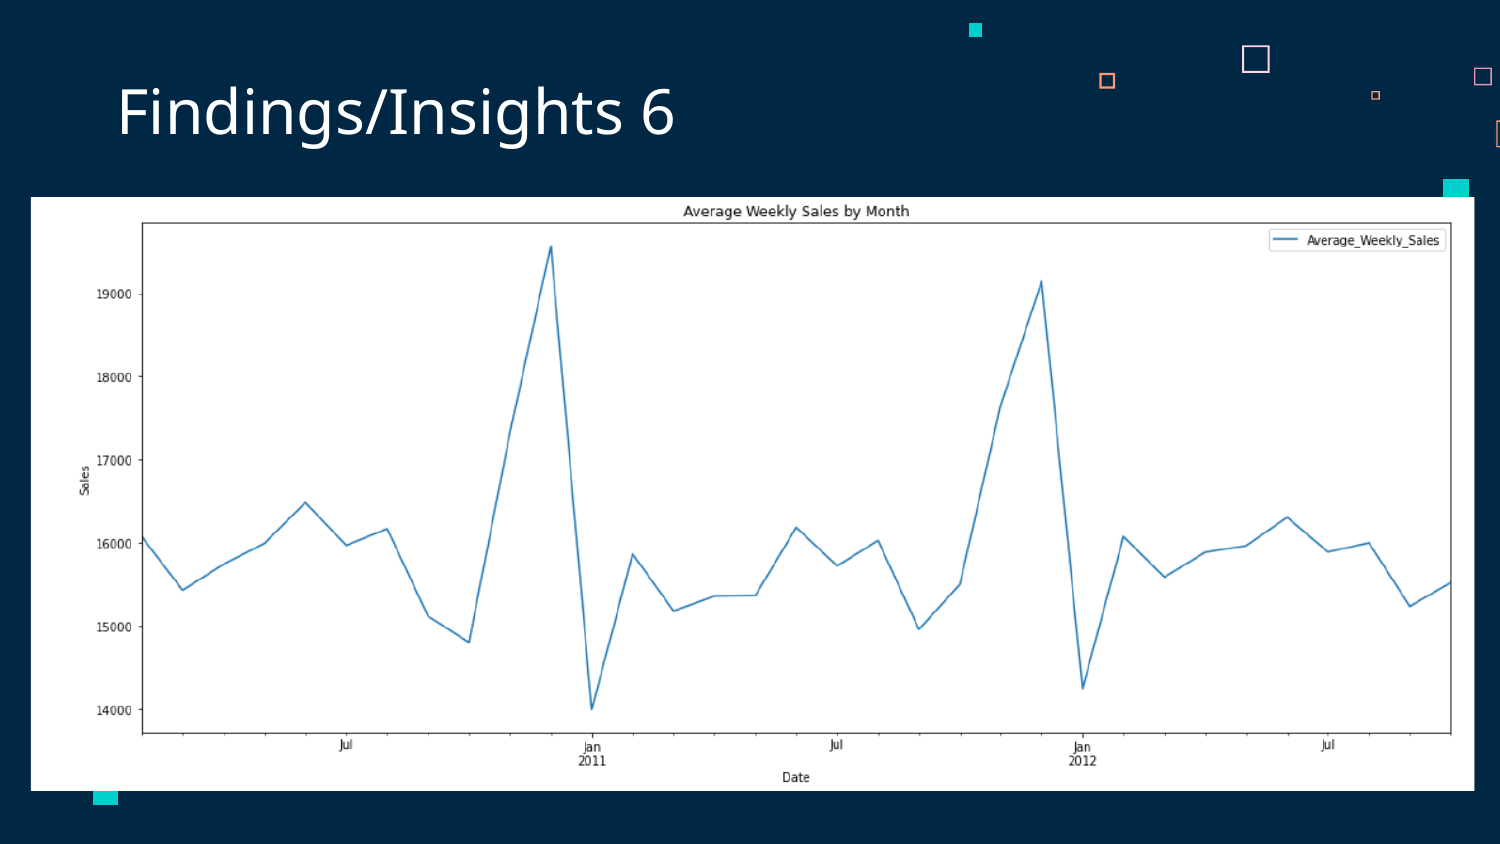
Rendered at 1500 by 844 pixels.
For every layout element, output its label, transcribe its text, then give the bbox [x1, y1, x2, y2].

picture [30, 197, 1475, 791]
title Findings/Insights 6 [101, 67, 878, 163]
